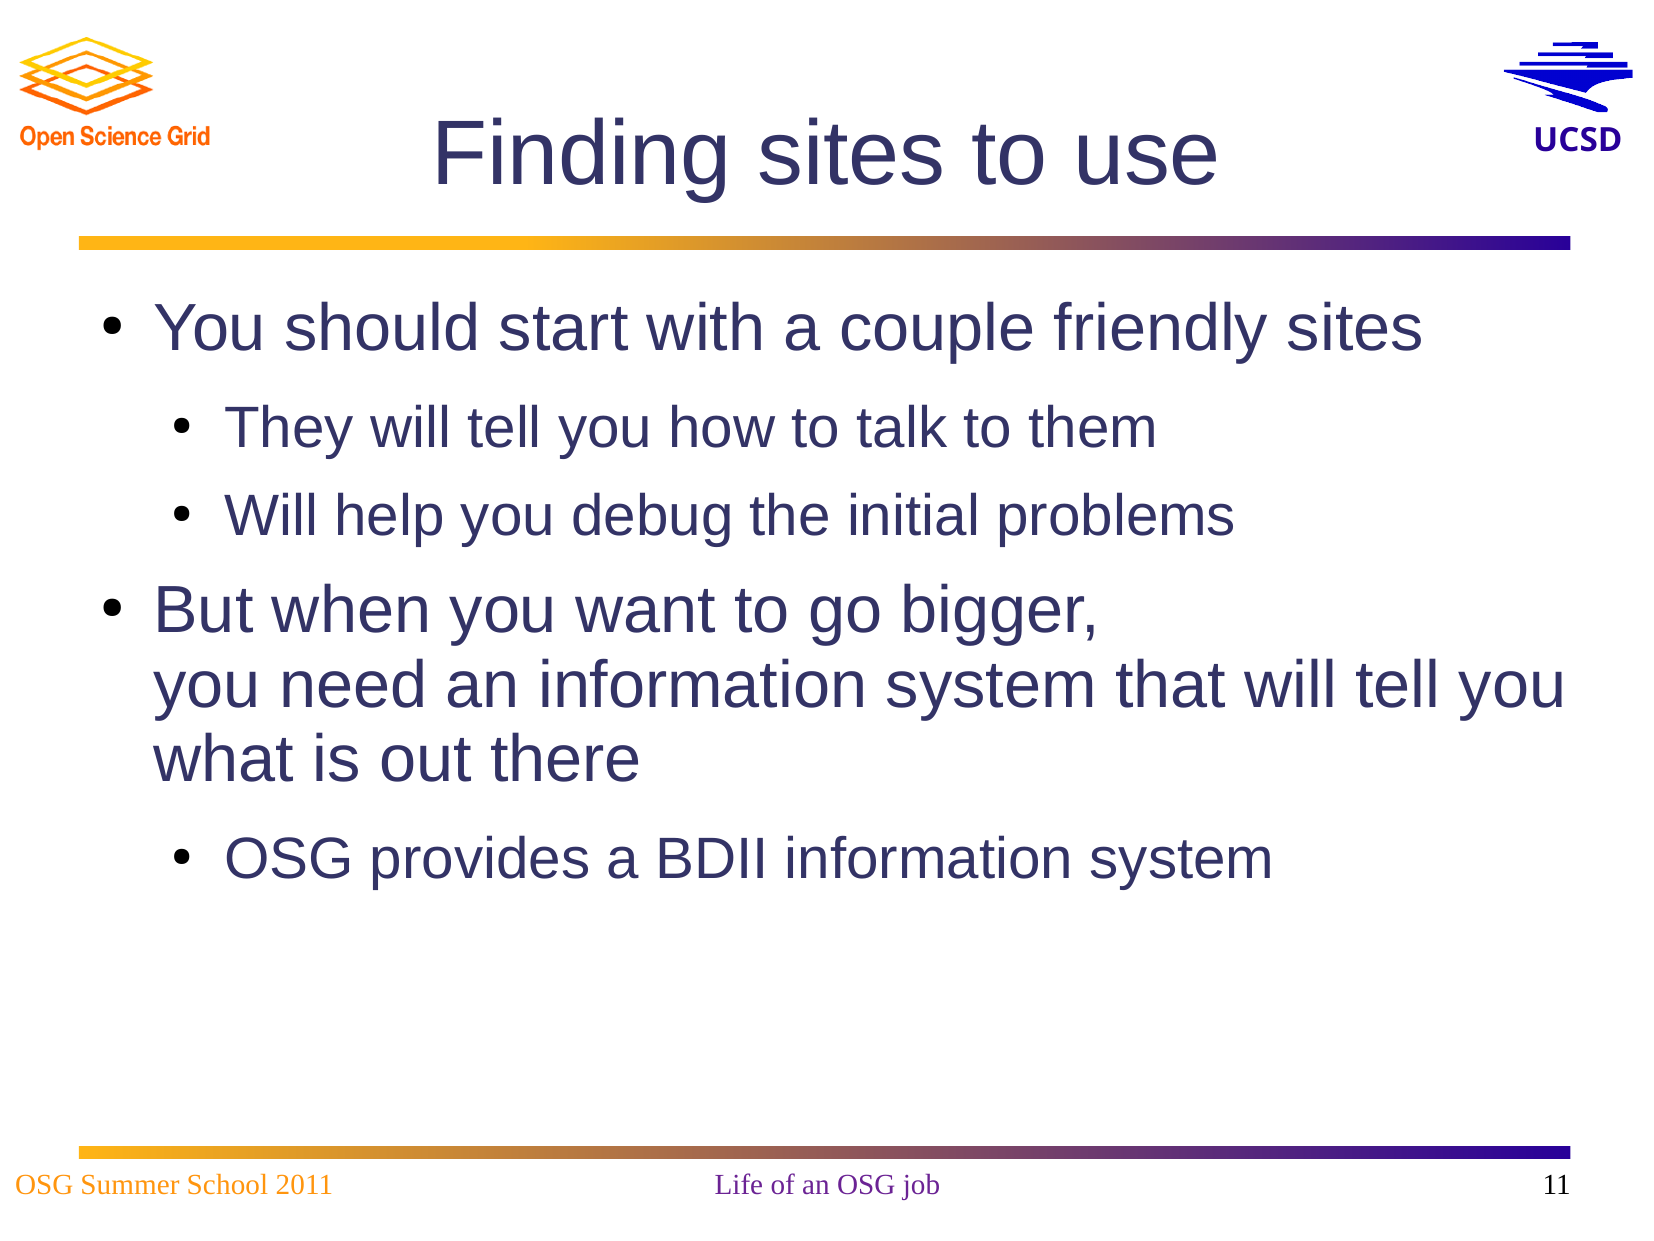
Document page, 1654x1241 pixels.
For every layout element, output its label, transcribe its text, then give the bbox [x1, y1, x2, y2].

title Finding sites to use [82, 56, 1571, 250]
list You should start with a couple friendly sites They will tell you how to talk to them Will help you debug the initial problems But when you want to go bigger, you need an information system that will tell you what is out there OSG provides a BDII information system [82, 290, 1571, 1109]
picture [1495, 42, 1637, 118]
picture [0, 14, 229, 167]
